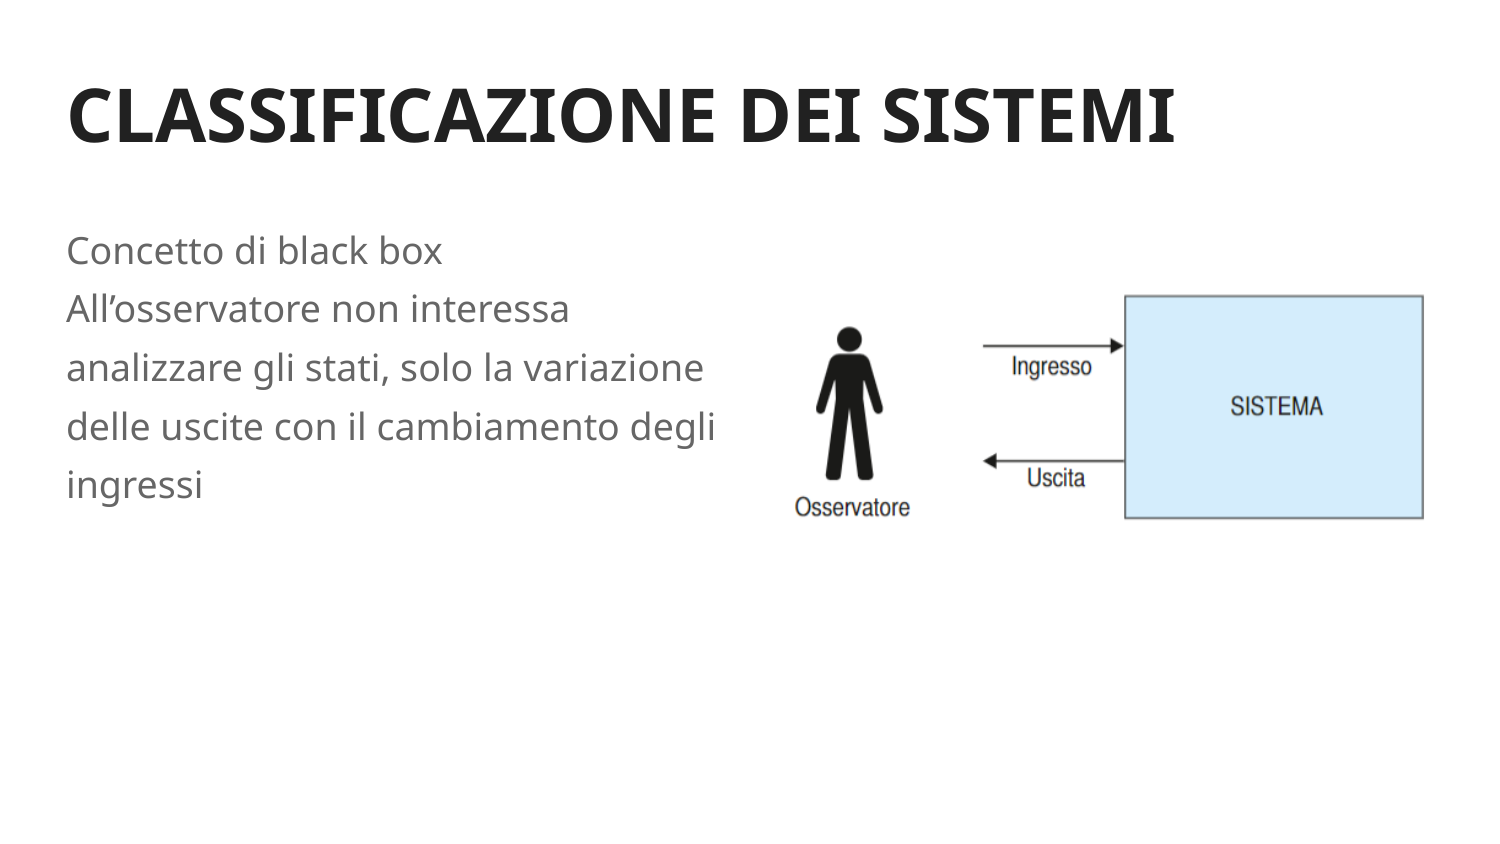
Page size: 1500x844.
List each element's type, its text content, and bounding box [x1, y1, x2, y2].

title CLASSIFICAZIONE DEI SISTEMI [51, 48, 1449, 180]
picture [750, 201, 1467, 566]
list Concetto di black box All’osservatore non interessa analizzare gli stati, solo la variazione delle uscite con il cambiamento degli ingressi [51, 201, 768, 750]
